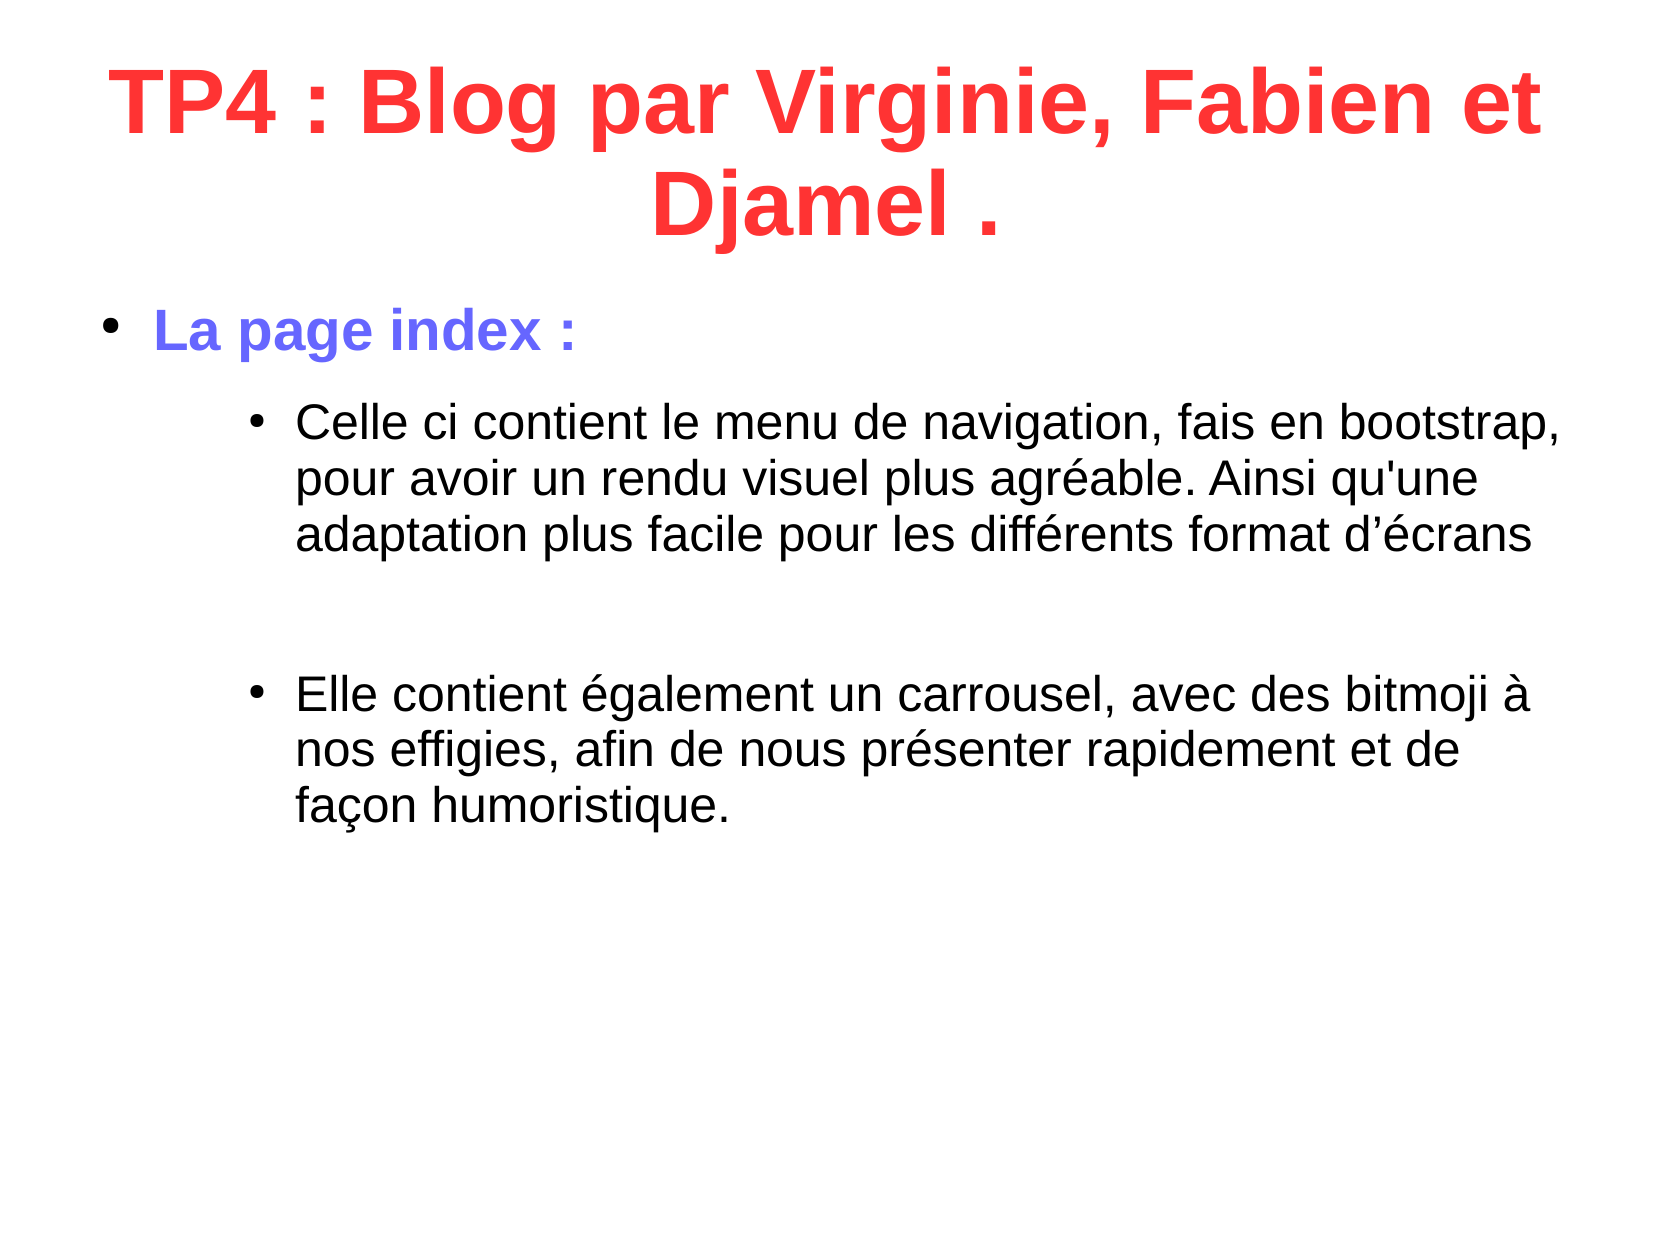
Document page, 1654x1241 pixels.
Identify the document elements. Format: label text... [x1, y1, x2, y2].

list Elle contient également un carrousel, avec des bitmoji à nos effigies, afin de nous présenter rapidement et de façon humoristique. [82, 665, 1571, 1009]
list La page index : Celle ci contient le menu de navigation, fais en bootstrap, pour avoir un rendu visuel plus agréable. Ainsi qu'une adaptation plus facile pour les différents format d’écrans [82, 290, 1571, 634]
title TP4 : Blog par Virginie, Fabien et Djamel . [82, 49, 1571, 257]
